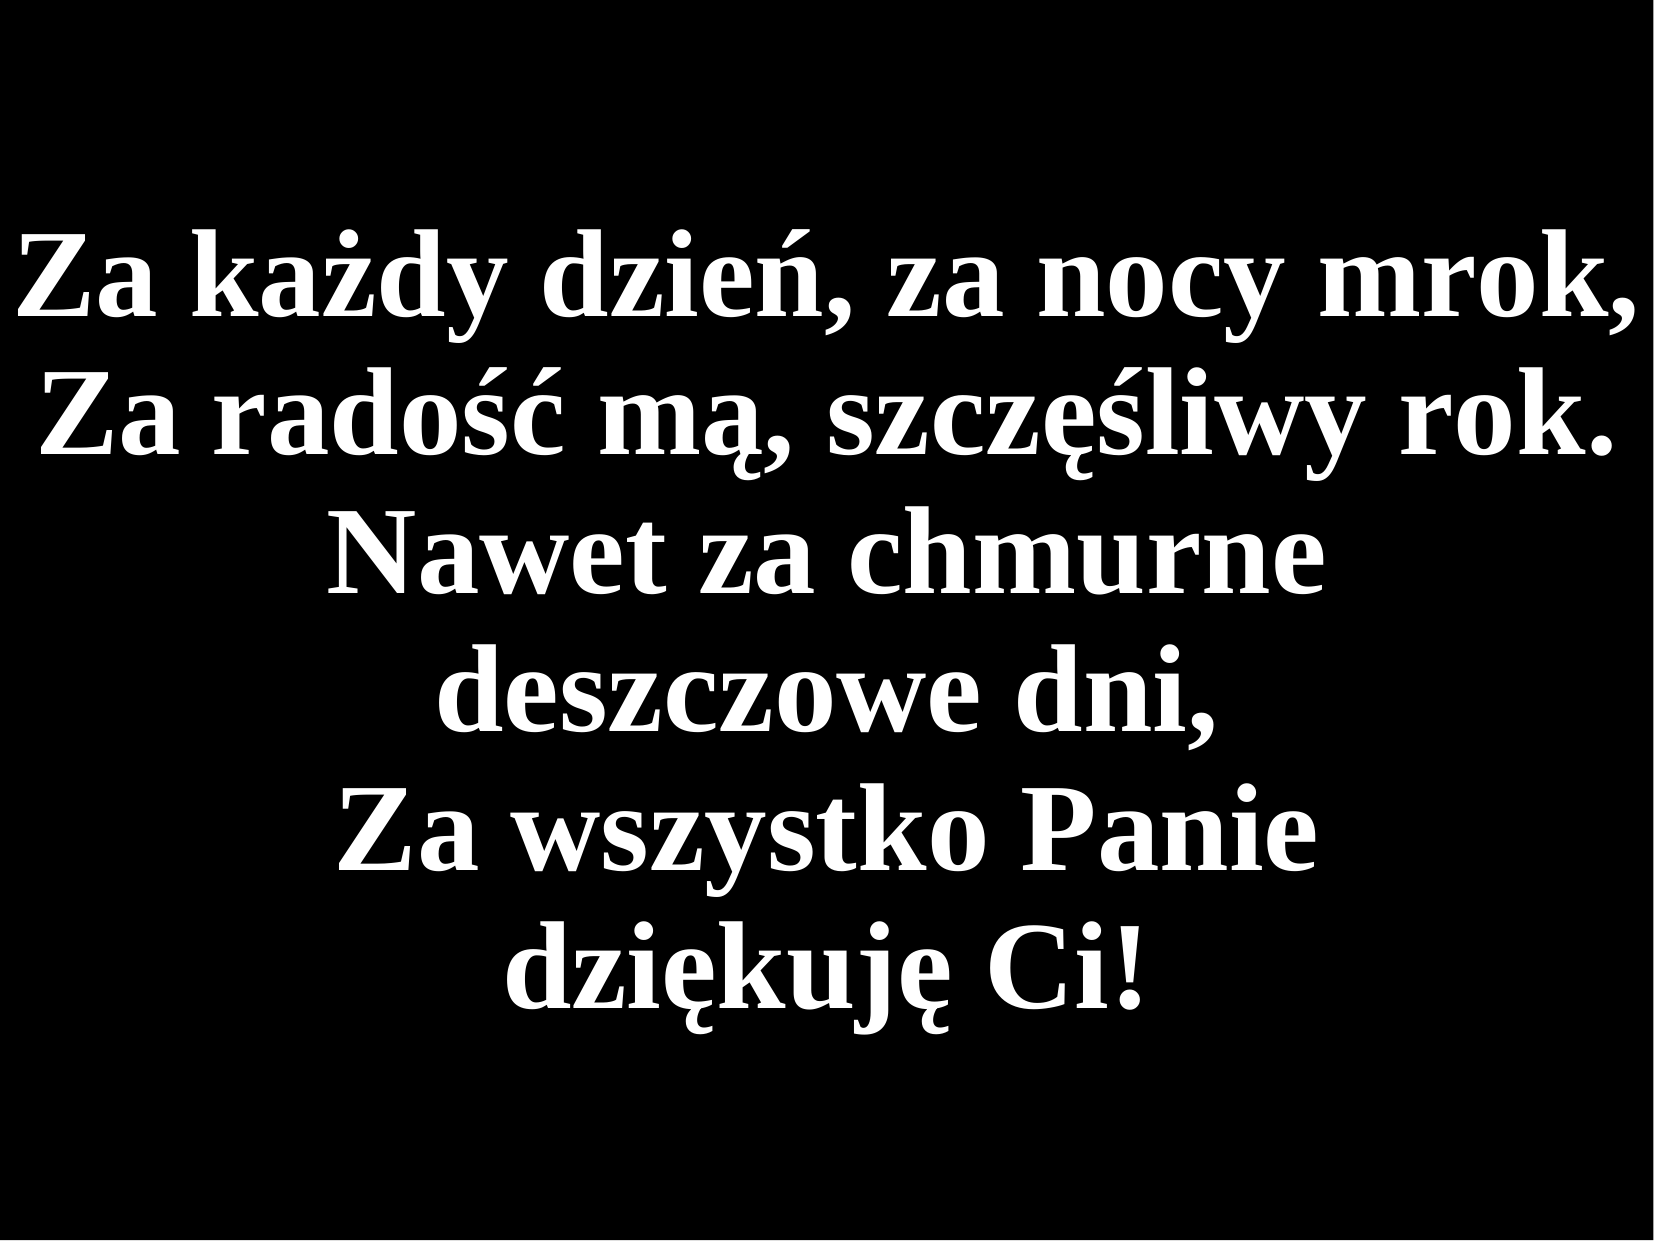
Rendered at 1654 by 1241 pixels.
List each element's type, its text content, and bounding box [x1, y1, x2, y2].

title Za każdy dzień, za nocy mrok, Za radość mą, szczęśliwy rok. Nawet za chmurne deszczowe dni, Za wszystko Panie dziękuję Ci! [0, 0, 1654, 1241]
